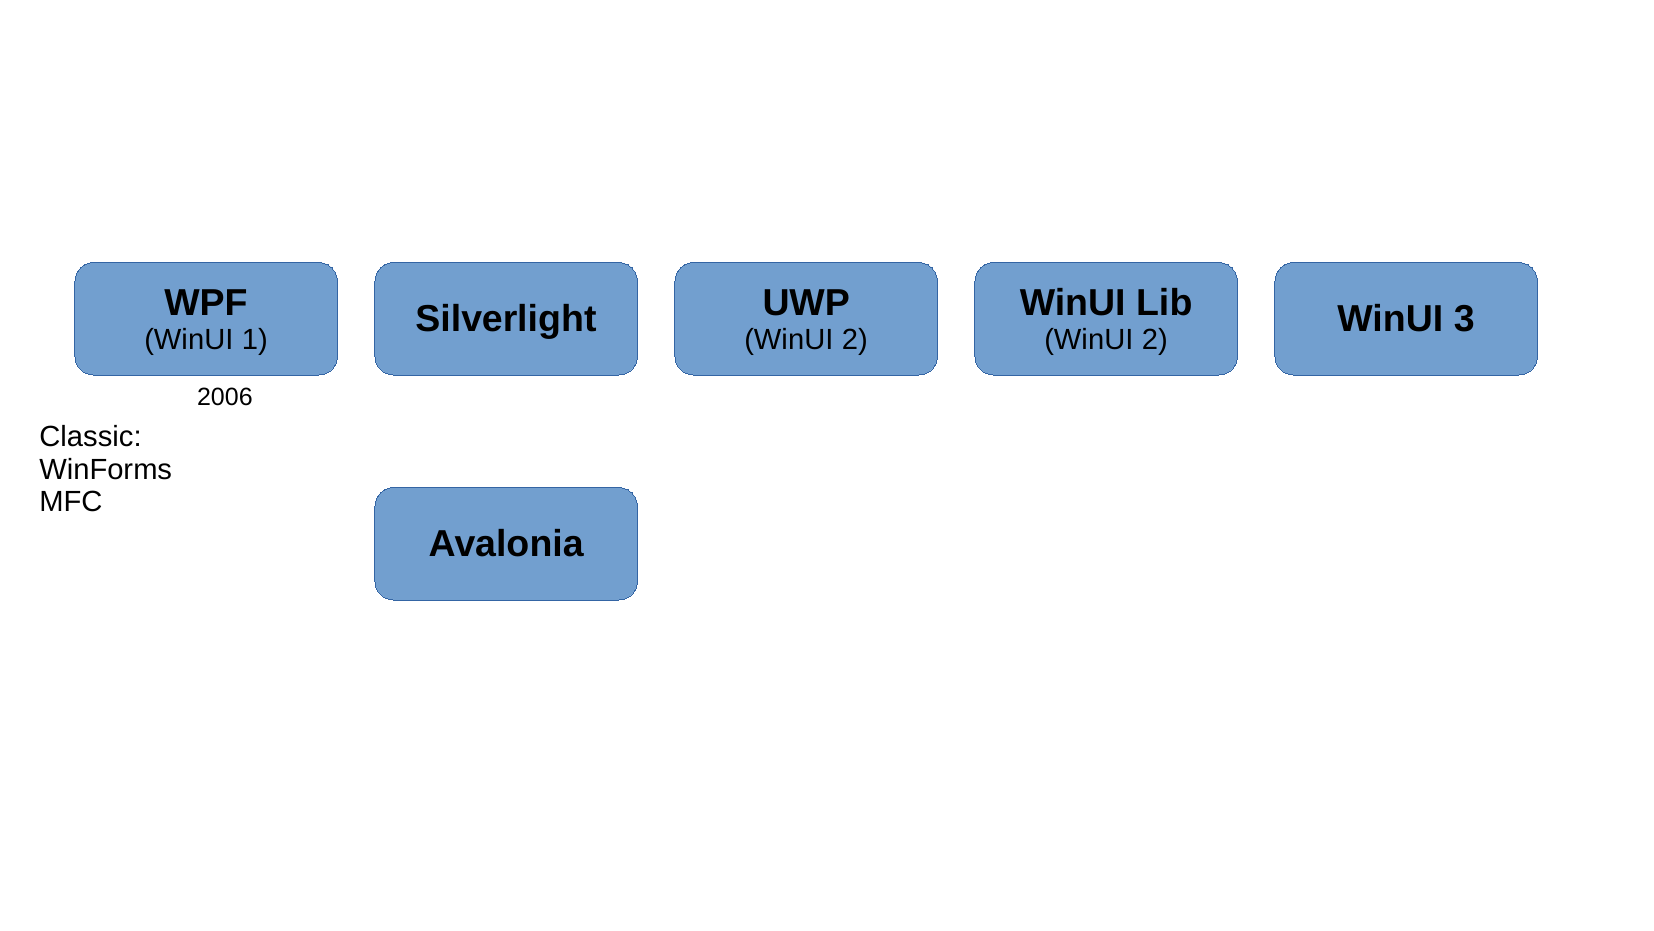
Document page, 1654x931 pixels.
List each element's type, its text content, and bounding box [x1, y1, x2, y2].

text_box Silverlight [374, 262, 638, 376]
text_box Avalonia [374, 487, 638, 601]
text_box WinUI Lib (WinUI 2) [974, 262, 1238, 376]
text_box Classic: WinForms MFC [24, 412, 187, 525]
text_box 2006 [150, 375, 301, 418]
text_box WPF (WinUI 1) [74, 262, 338, 376]
text_box WinUI 3 [1274, 262, 1538, 376]
text_box UWP (WinUI 2) [674, 262, 938, 376]
